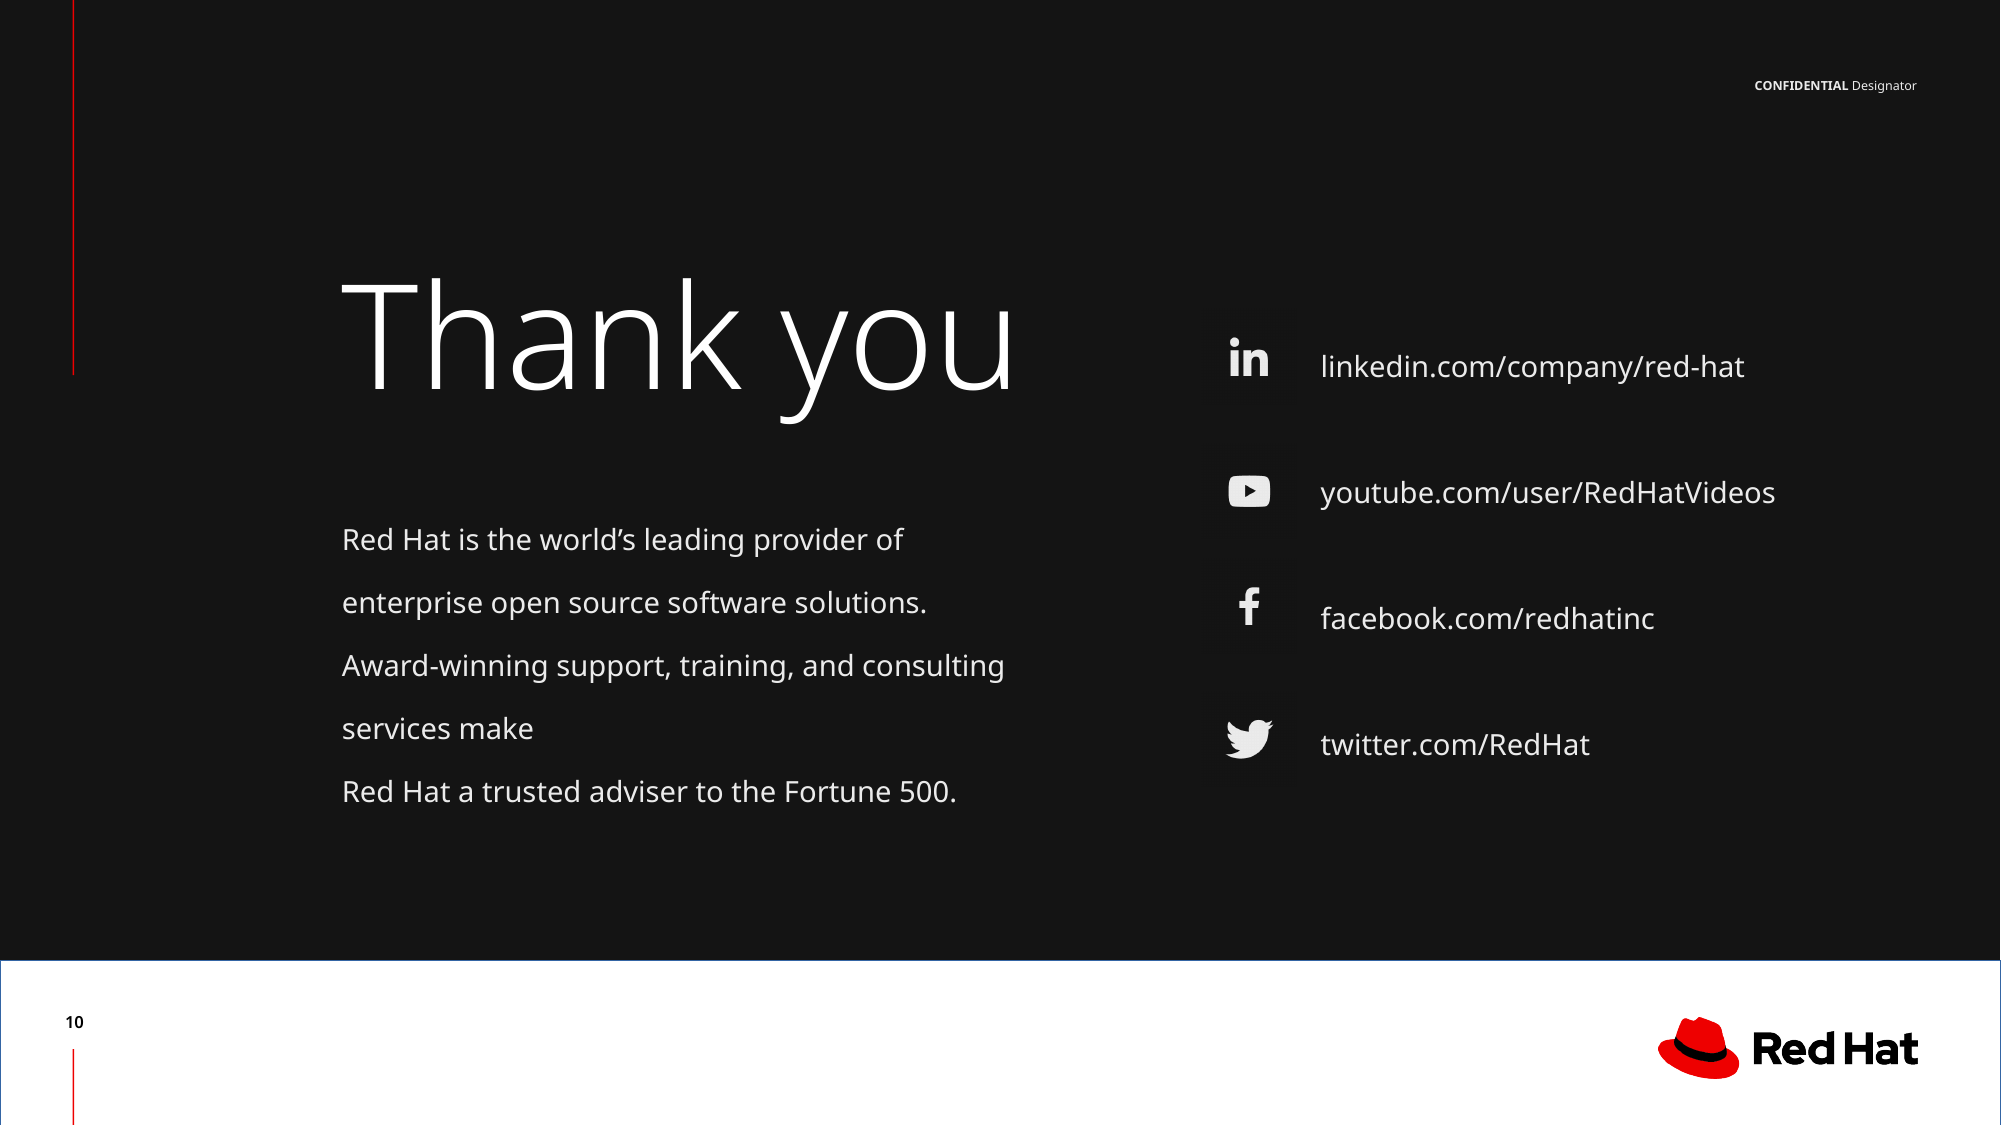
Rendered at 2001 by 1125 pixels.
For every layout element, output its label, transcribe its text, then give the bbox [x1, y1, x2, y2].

picture [1658, 1017, 1918, 1079]
text_box Red Hat is the world’s leading provider of enterprise open source software solutions. Award-winning support, training, and consulting services make Red Hat a trusted adviser to the Fortune 500. [341, 493, 1022, 744]
picture [1201, 558, 1297, 654]
picture [1201, 443, 1297, 539]
picture [1201, 691, 1297, 787]
title Thank you [341, 93, 1147, 419]
picture [1201, 308, 1297, 405]
